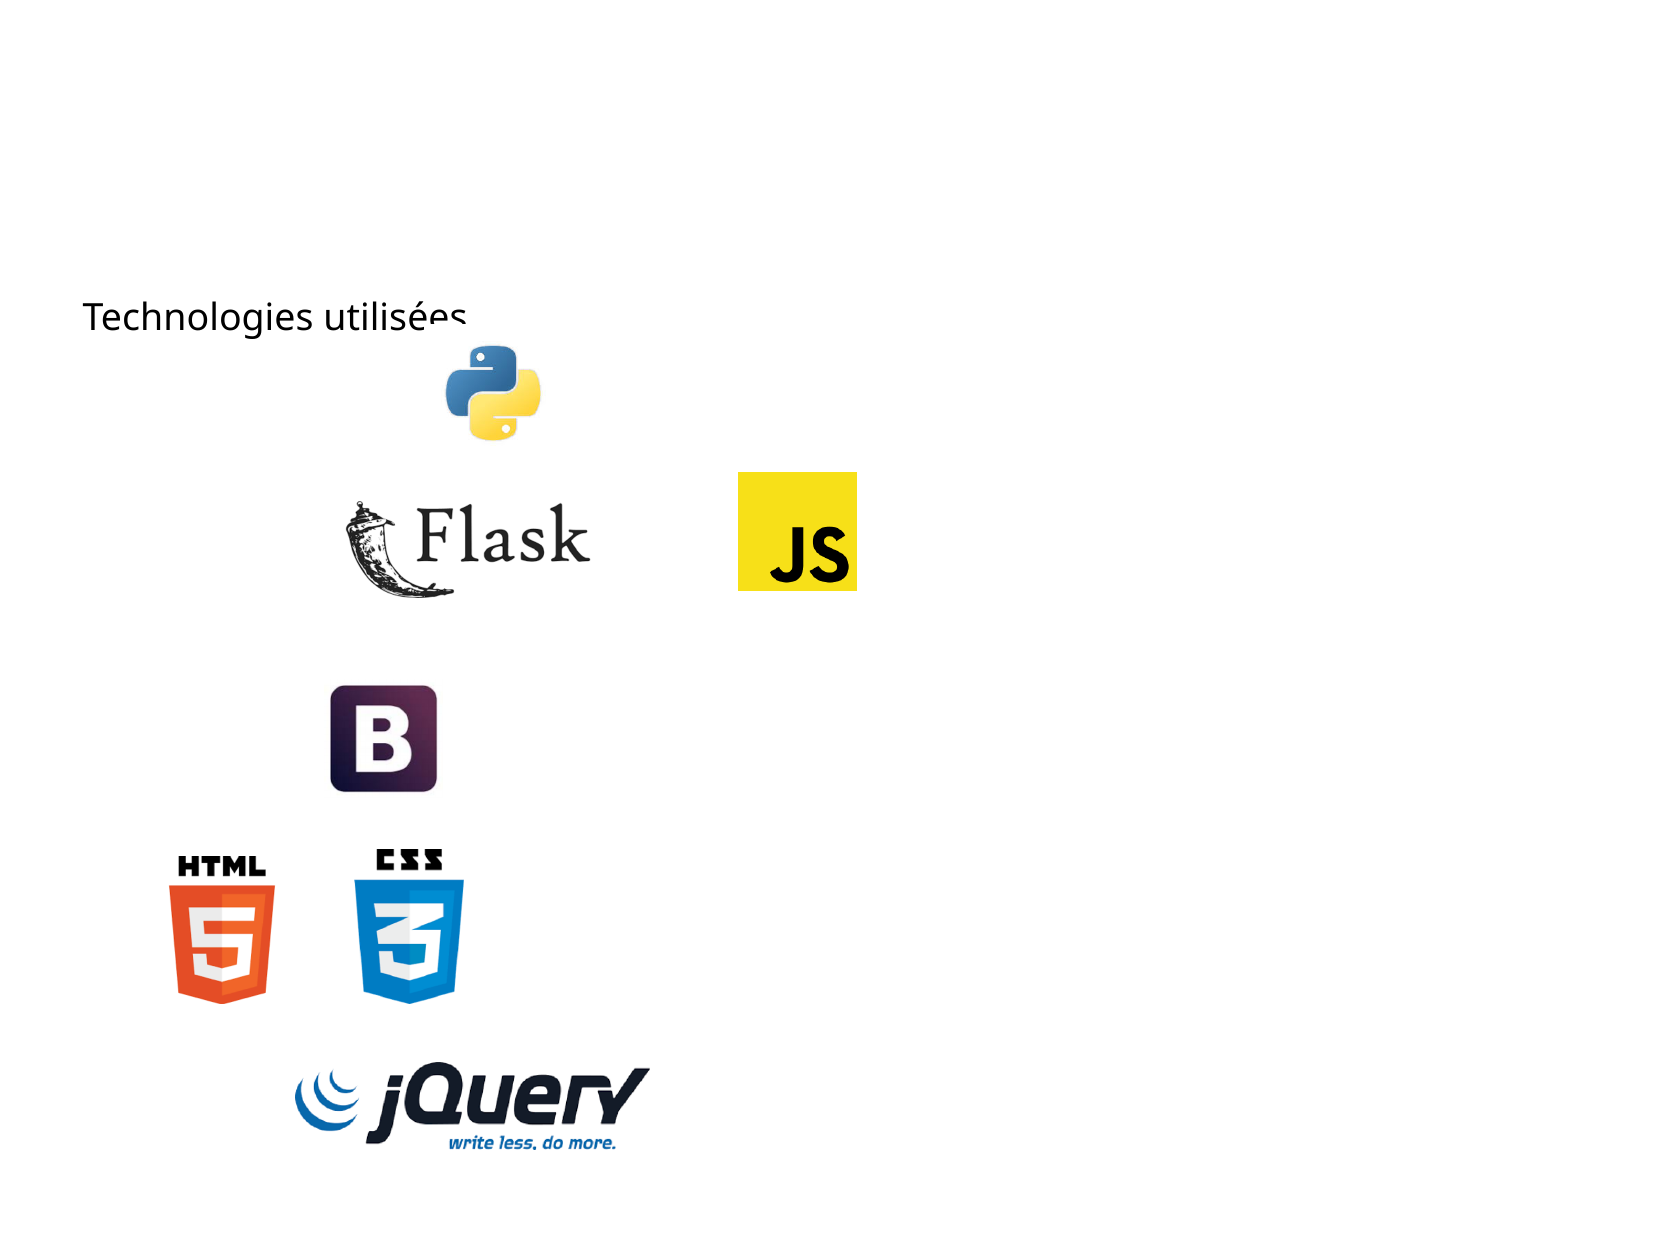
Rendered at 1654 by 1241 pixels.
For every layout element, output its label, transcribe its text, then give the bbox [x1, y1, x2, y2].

picture [424, 324, 562, 462]
picture [738, 472, 857, 591]
picture [324, 679, 443, 798]
picture [345, 501, 591, 598]
picture [354, 849, 464, 1004]
picture [295, 1062, 650, 1150]
picture [147, 856, 296, 1004]
list Technologies utilisées [82, 290, 1571, 1010]
